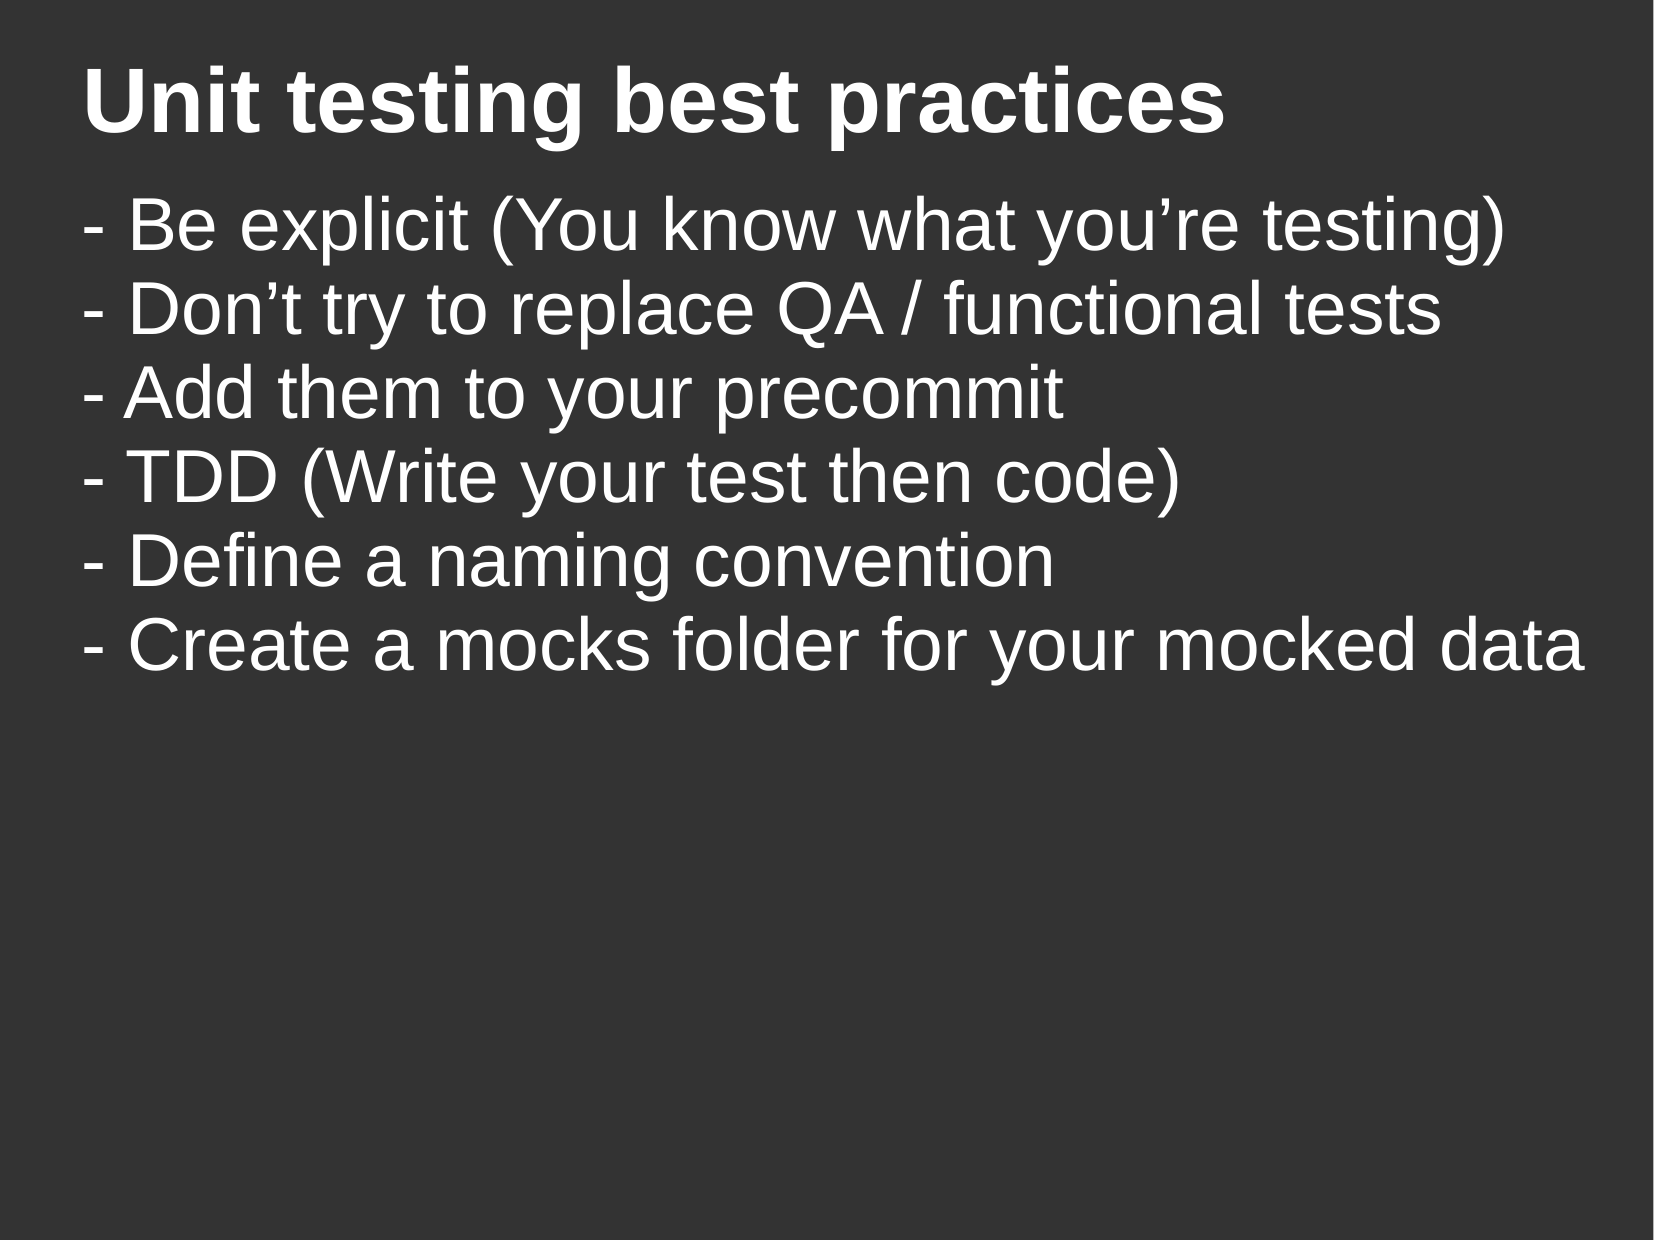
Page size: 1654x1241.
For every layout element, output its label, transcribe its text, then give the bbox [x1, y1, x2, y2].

title Unit testing best practices [82, 49, 1606, 182]
title - Be explicit (You know what you’re testing) - Don’t try to replace QA / functional tests - Add them to your precommit - TDD (Write your test then code) - Define a naming convention - Create a mocks folder for your mocked data [81, 182, 1606, 836]
